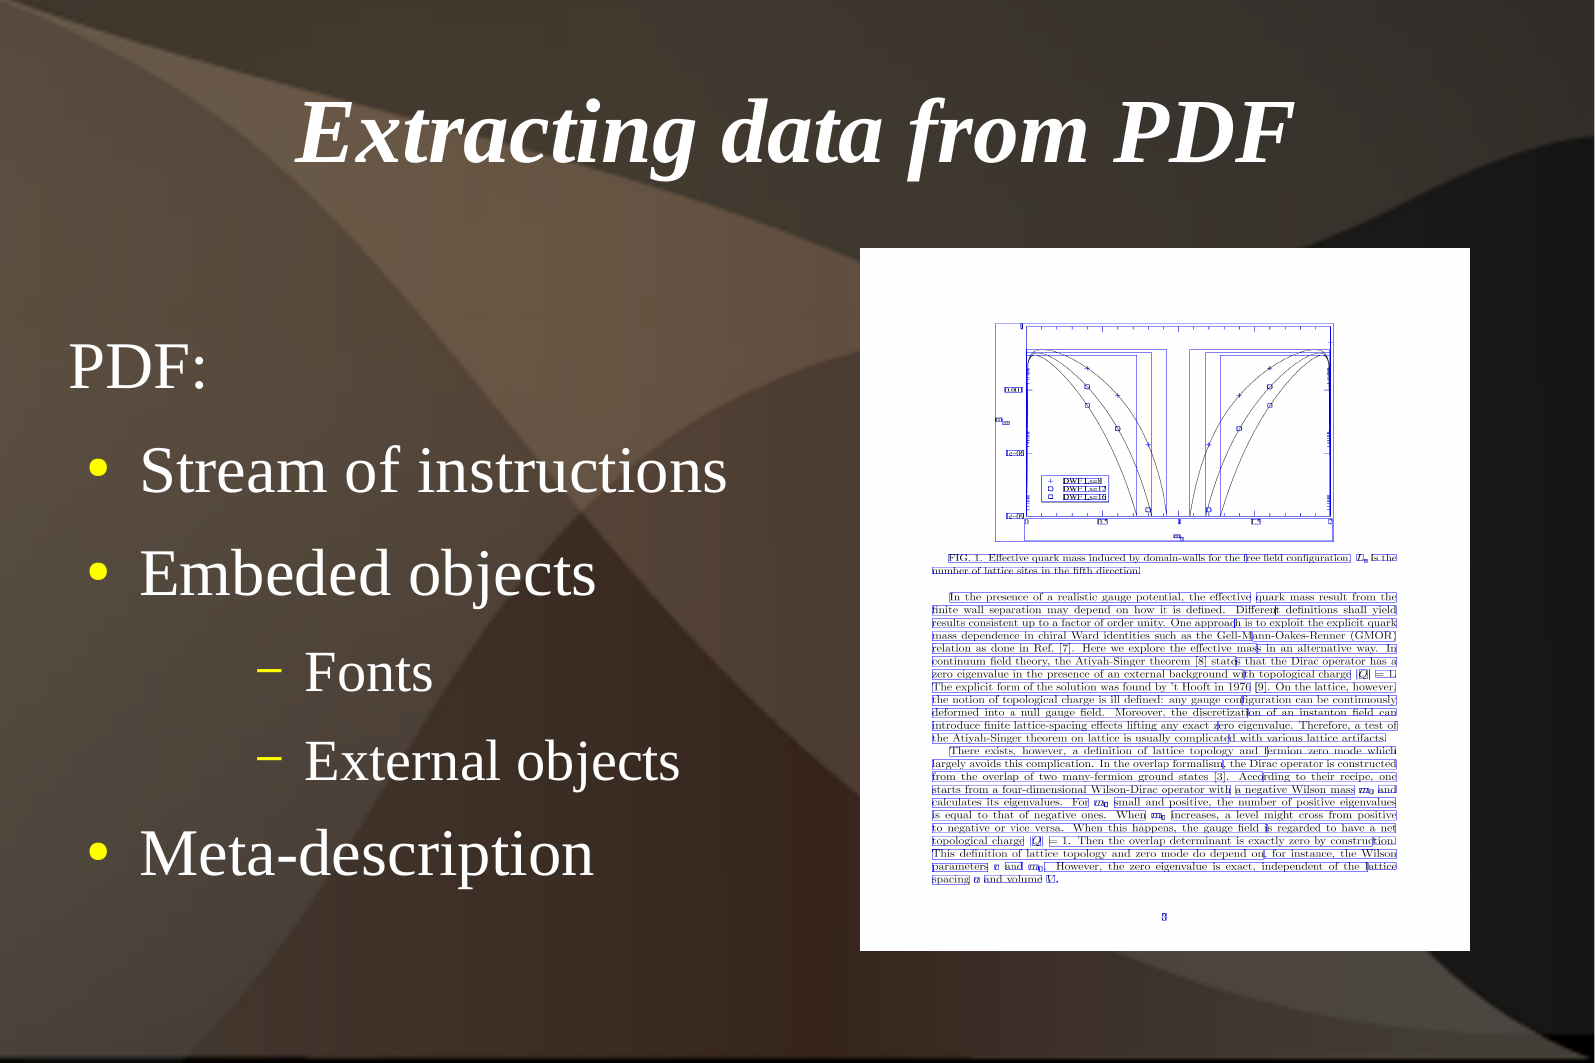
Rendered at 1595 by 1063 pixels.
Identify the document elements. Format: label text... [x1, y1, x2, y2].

title Extracting data from PDF [79, 42, 1515, 220]
picture [0, 0, 1595, 1063]
list PDF: Stream of instructions Embeded objects Fonts External objects Meta-description [68, 328, 769, 893]
